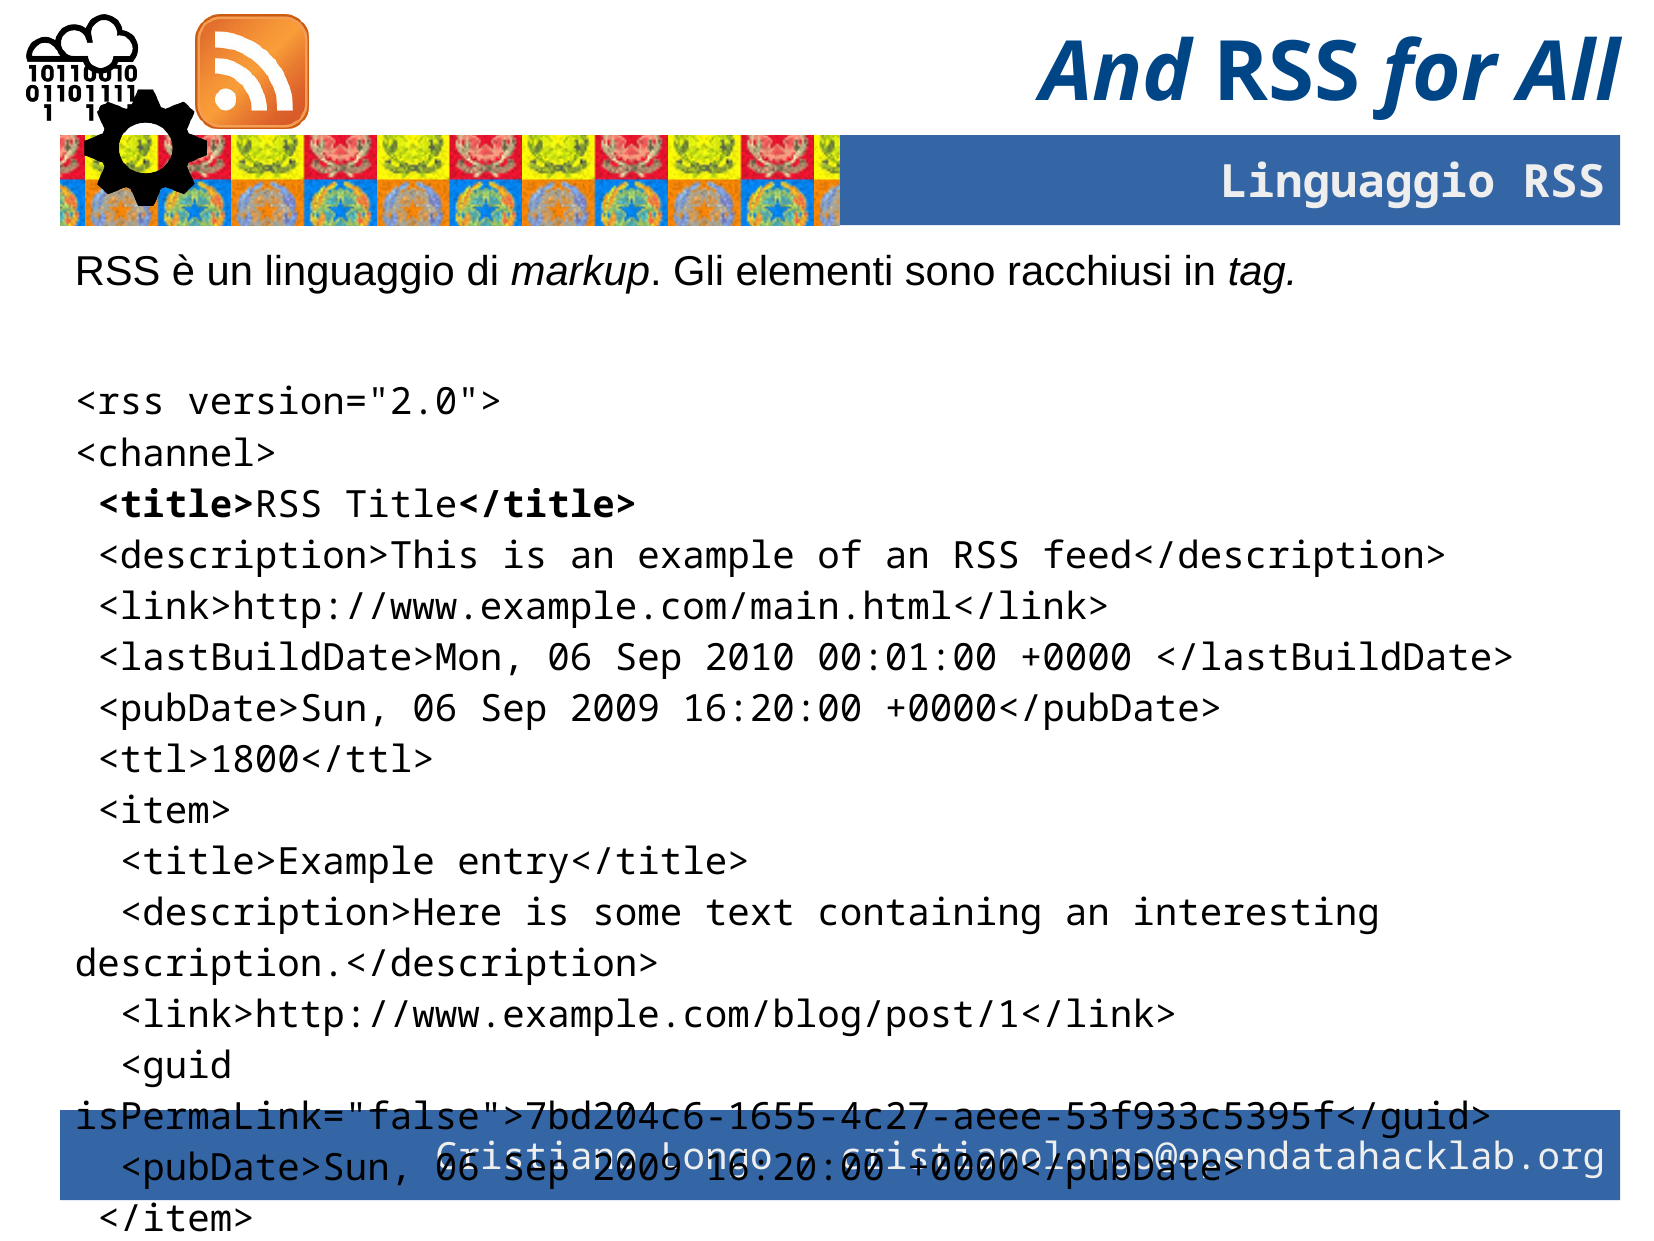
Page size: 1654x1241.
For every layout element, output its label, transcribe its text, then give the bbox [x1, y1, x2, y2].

text_box [60, 135, 840, 226]
text_box Linguaggio RSS [840, 135, 1621, 226]
text_box <rss version="2.0"> <channel> <title>RSS Title</title> <description>This is an example of an RSS feed</description> <link>http://www.example.com/main.html</link> <lastBuildDate>Mon, 06 Sep 2010 00:01:00 +0000 </lastBuildDate> <pubDate>Sun, 06 Sep 2009 16:20:00 +0000</pubDate> <ttl>1800</ttl> <item> <title>Example entry</title> <description>Here is some text containing an interesting description.</description> <link>http://www.example.com/blog/post/1</link> <guid isPermaLink="false">7bd204c6-1655-4c27-aeee-53f933c5395f</guid> <pubDate>Sun, 06 Sep 2009 16:20:00 +0000</pubDate> </item> </channel> </rss> [60, 367, 1636, 1096]
text_box Cristiano Longo – cristianolongo@opendatahacklab.org [60, 1110, 1621, 1201]
text_box RSS è un linguaggio di markup. Gli elementi sono racchiusi in tag. [60, 240, 1546, 367]
picture [26, 14, 309, 206]
text_box And RSS for All [870, 4, 1636, 214]
